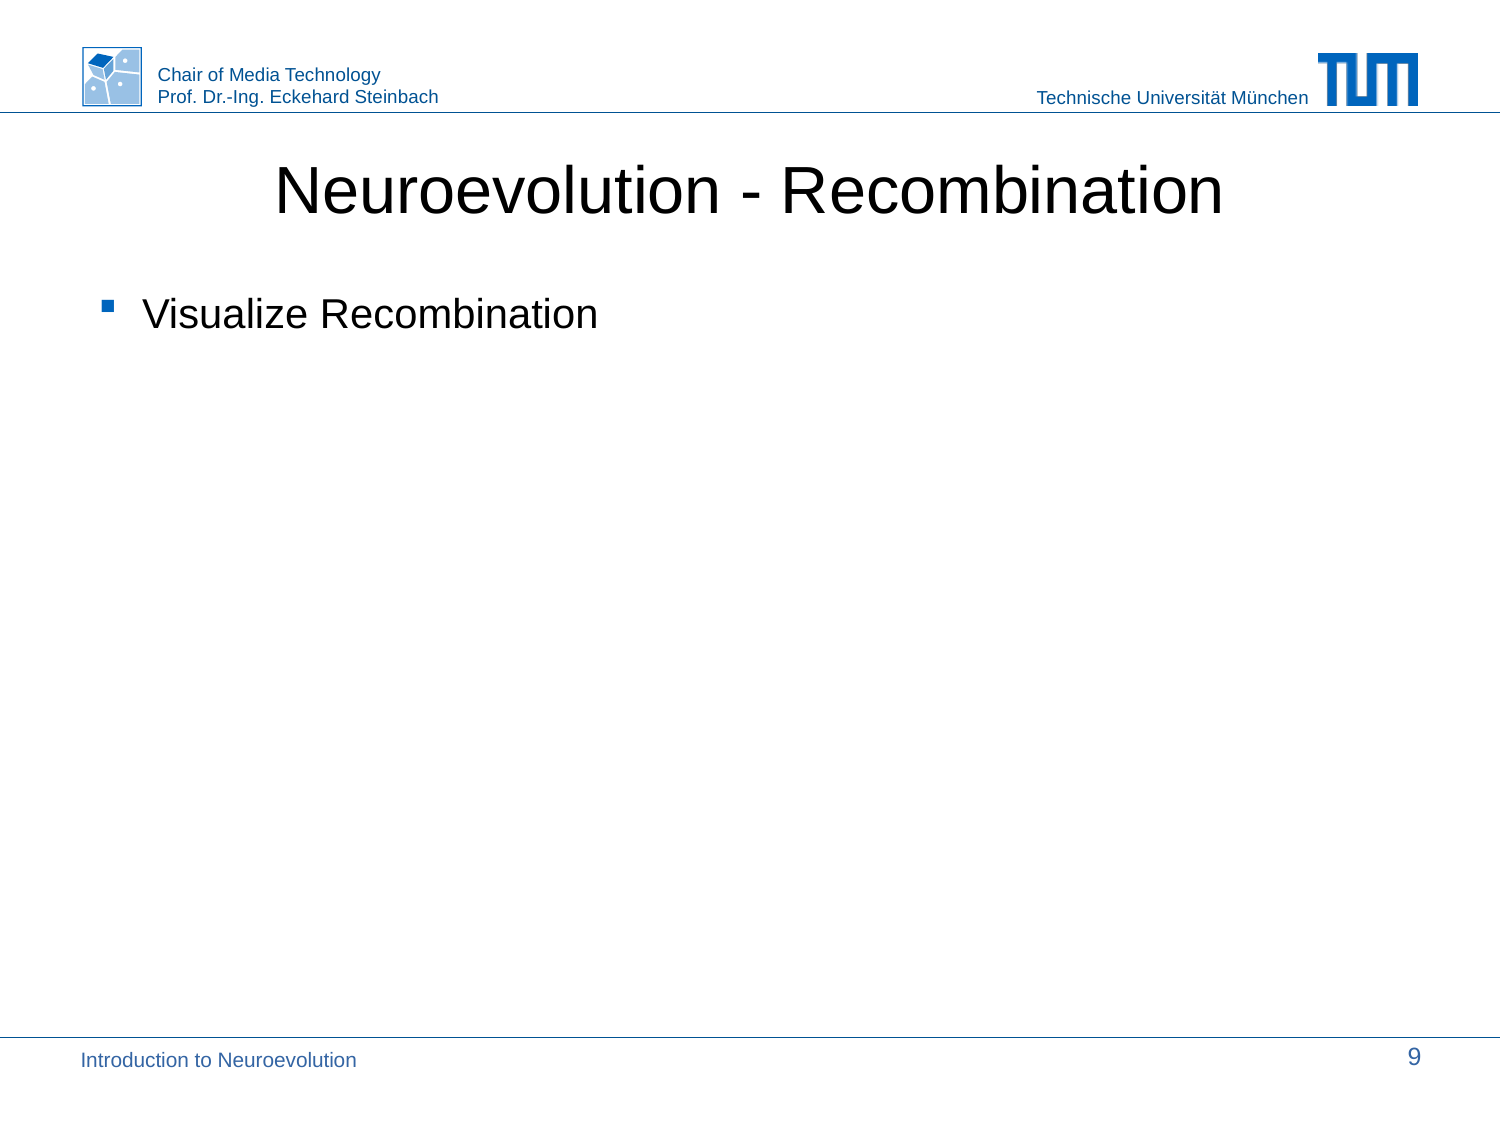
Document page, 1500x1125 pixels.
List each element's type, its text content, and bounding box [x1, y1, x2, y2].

text_box Introduction to Neuroevolution [65, 1041, 406, 1081]
list Visualize Recombination [83, 279, 1417, 1013]
title Neuroevolution - Recombination [83, 139, 1417, 239]
text_box <number> [1392, 1035, 1471, 1090]
picture [1318, 53, 1418, 106]
